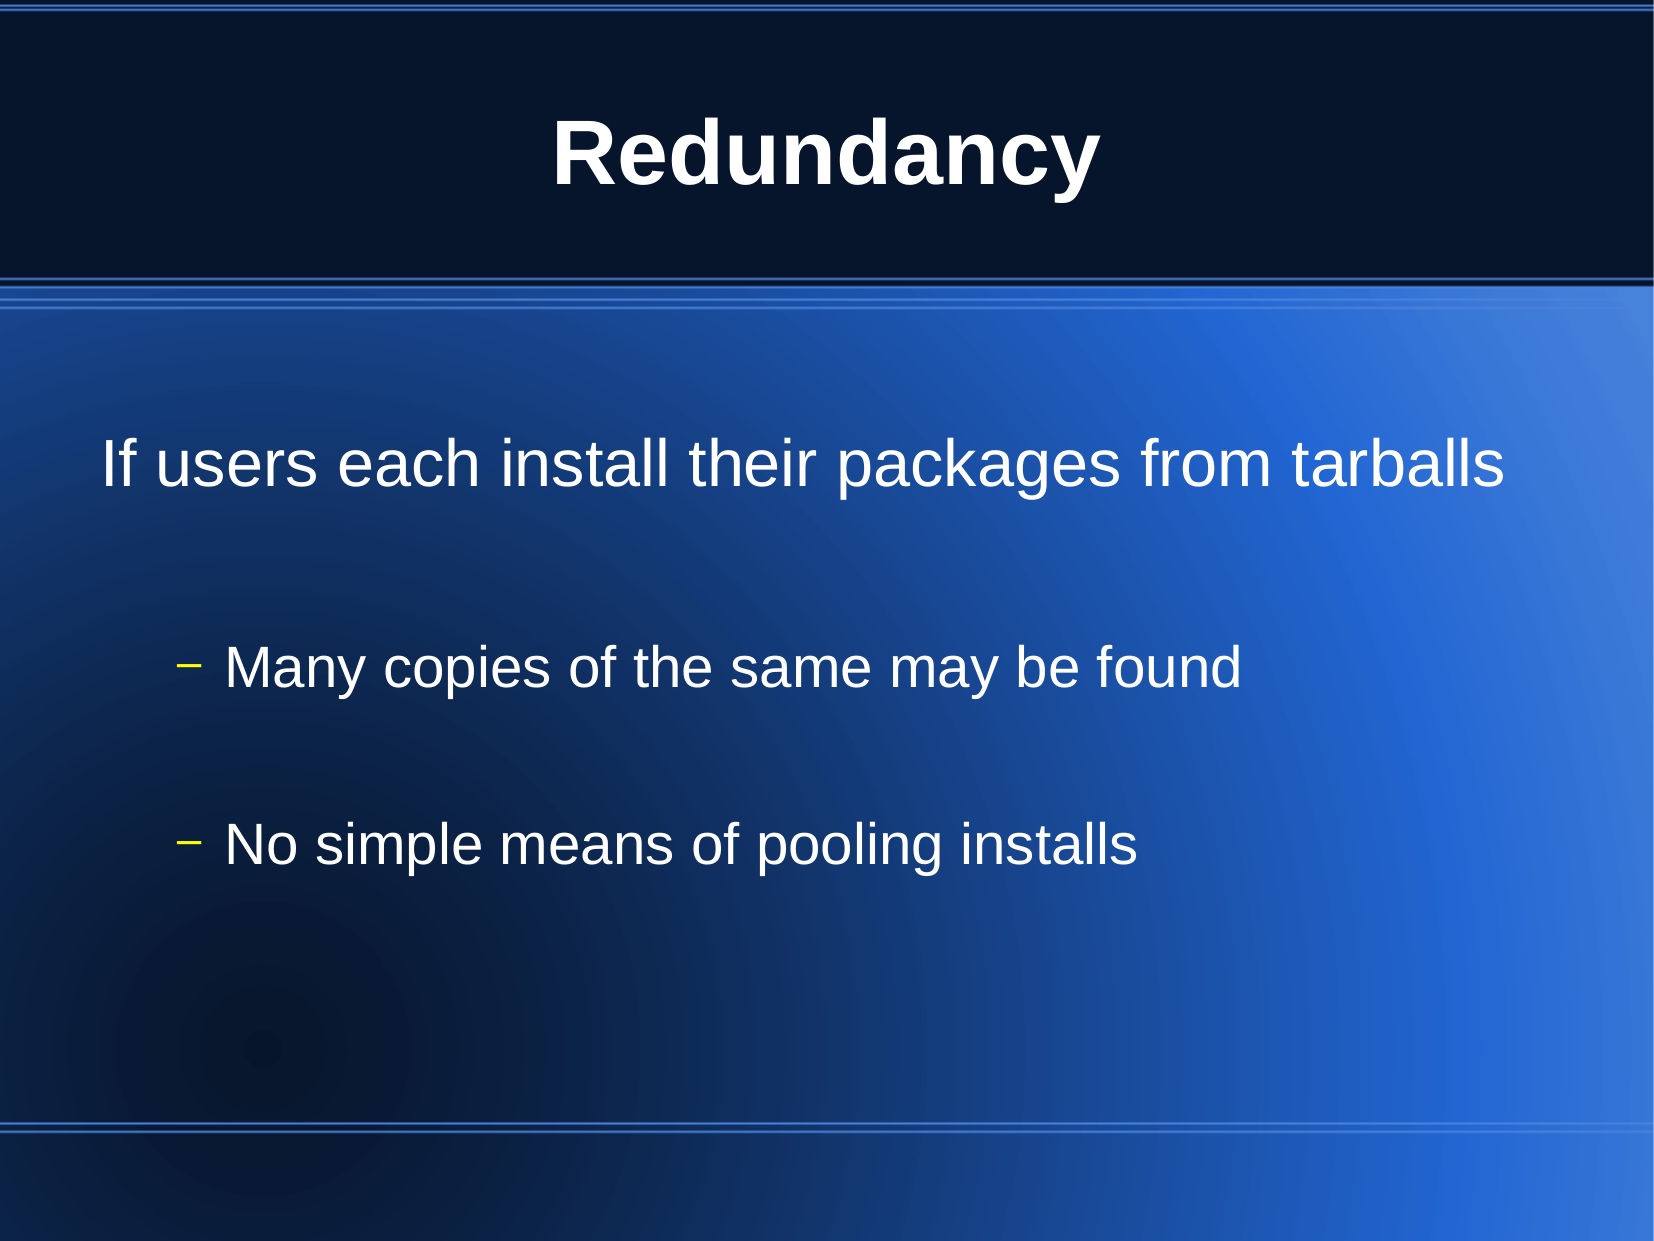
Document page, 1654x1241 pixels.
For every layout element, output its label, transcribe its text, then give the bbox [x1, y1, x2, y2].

list If users each install their packages from tarballs Many copies of the same may be found No simple means of pooling installs [82, 426, 1571, 987]
title Redundancy [82, 56, 1571, 250]
picture [0, 0, 1654, 1241]
